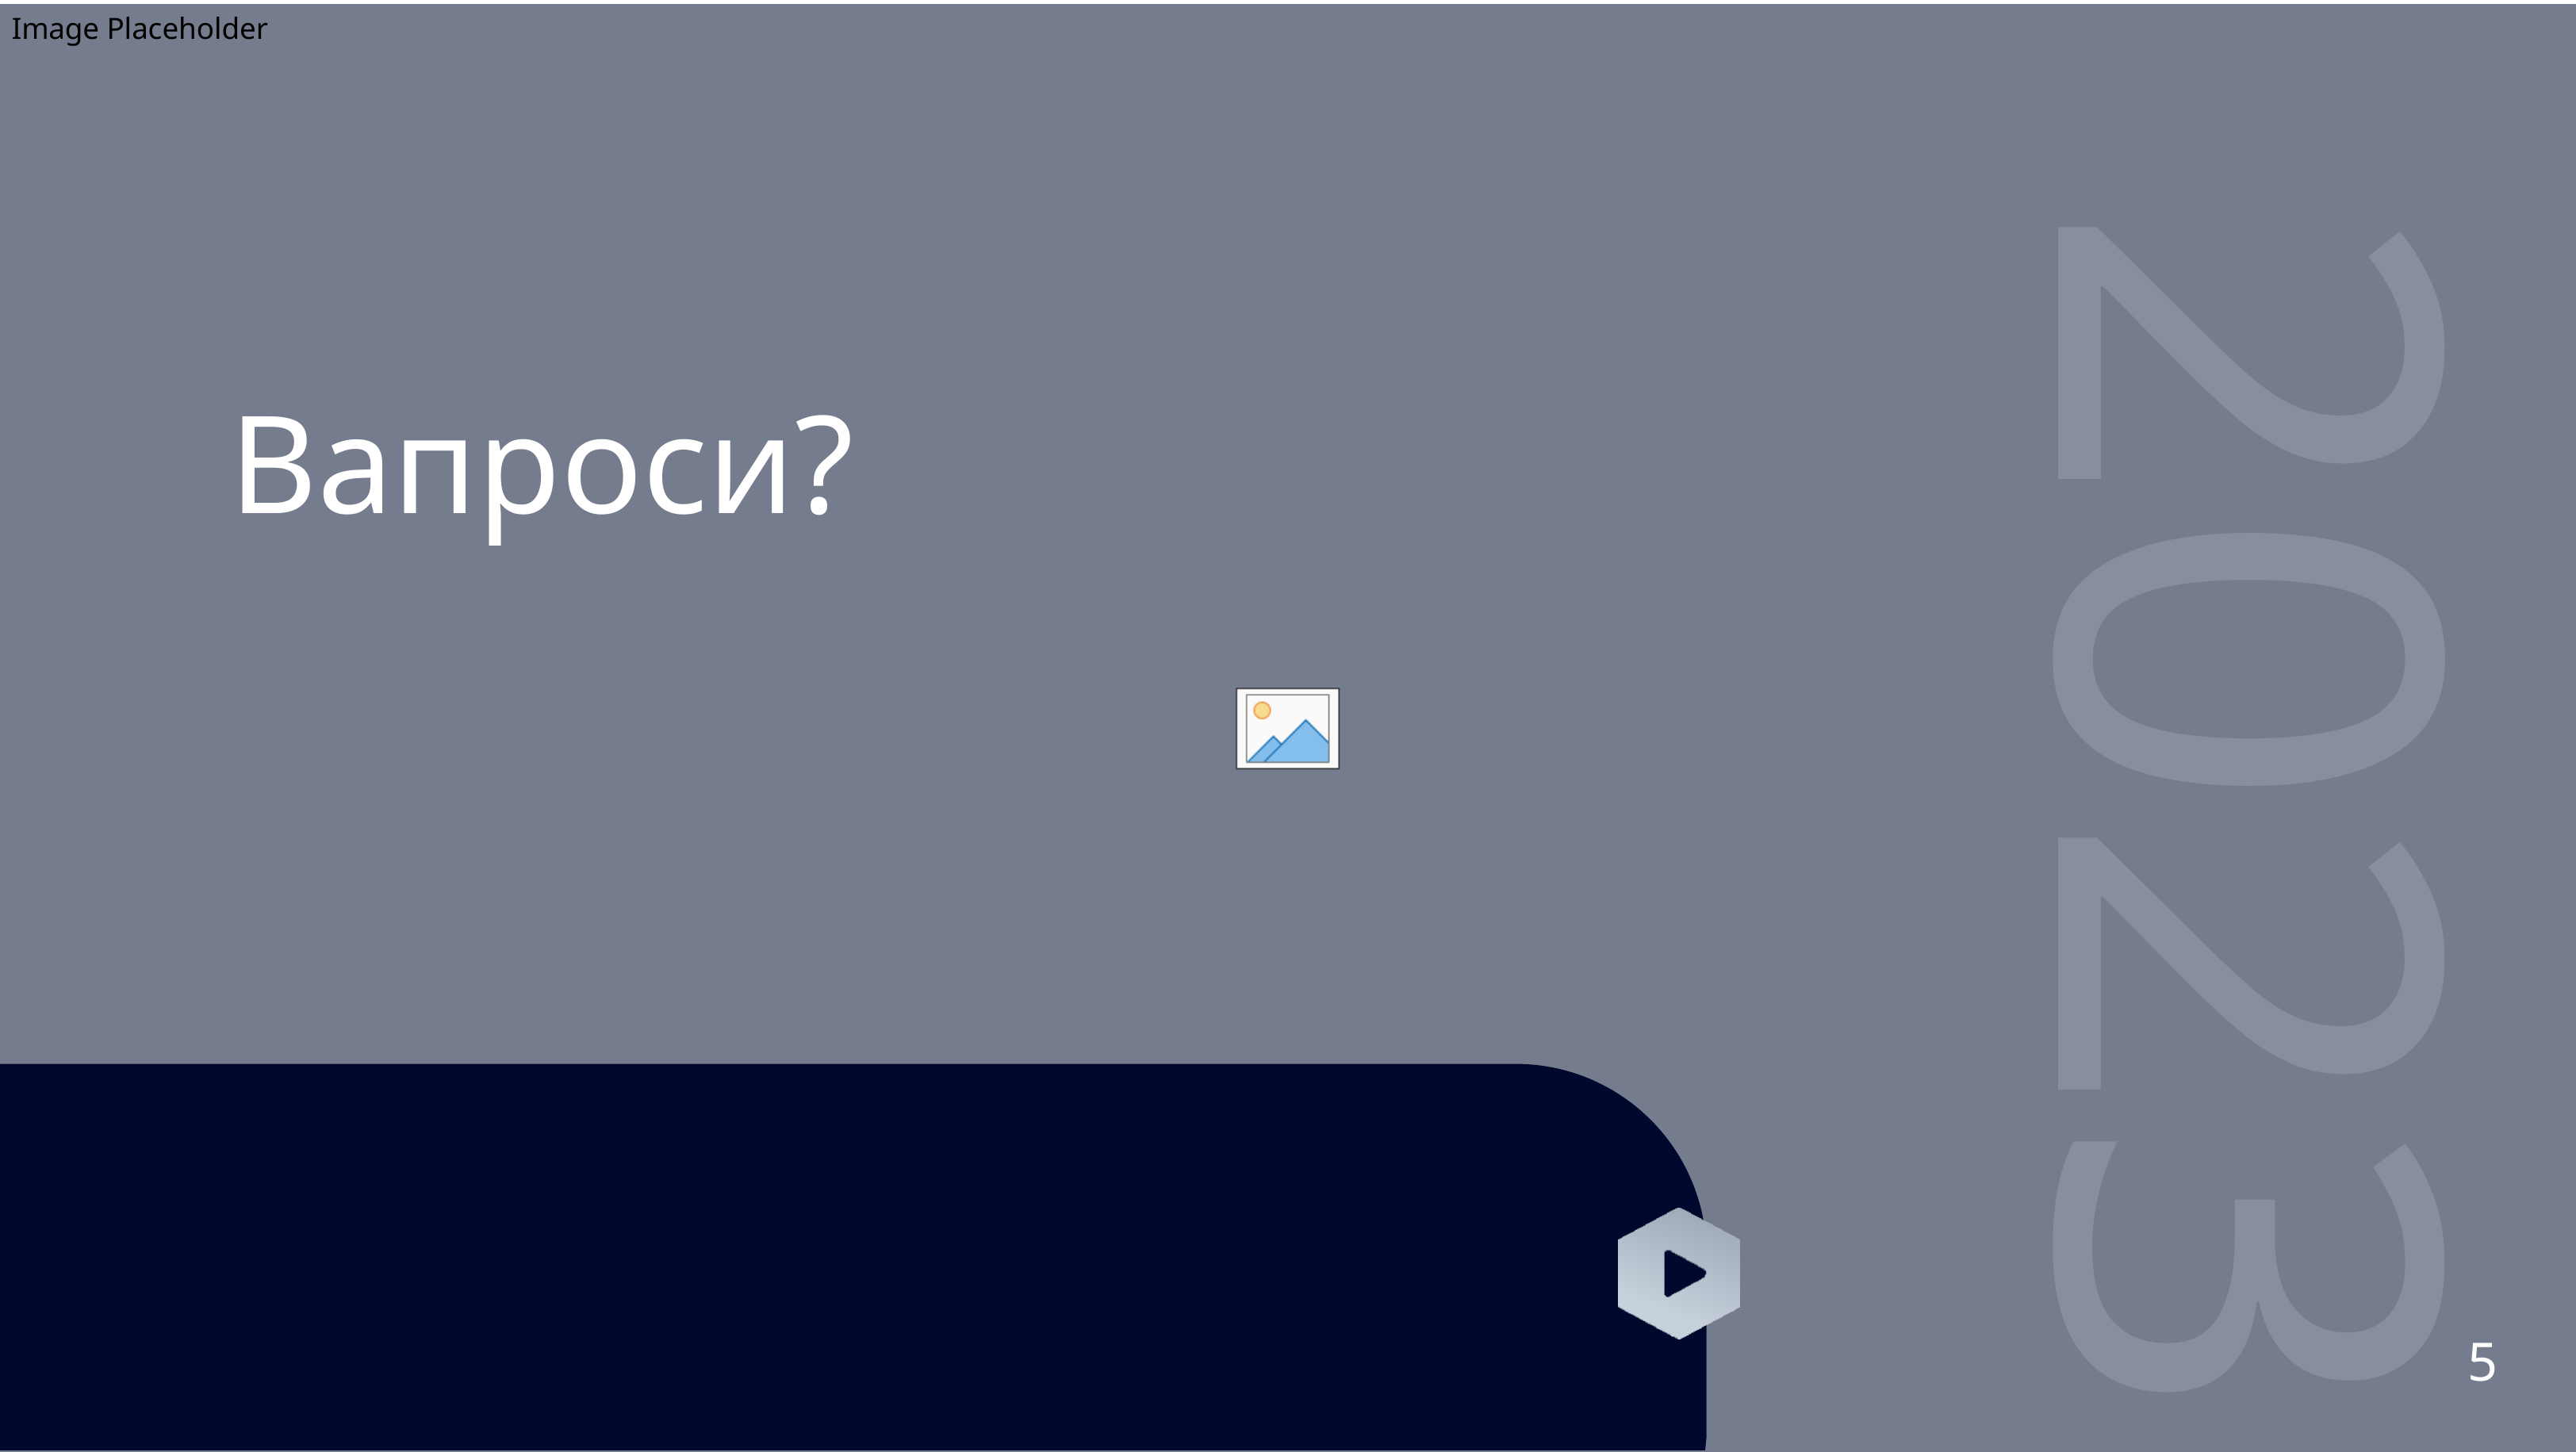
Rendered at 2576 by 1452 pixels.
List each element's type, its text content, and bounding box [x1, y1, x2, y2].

text_box 2023 [1945, 111, 2576, 1452]
picture [0, 3, 2576, 1452]
text_box <number> [2409, 1336, 2510, 1392]
text_box [0, 1063, 1707, 1450]
text_box Вапроси? [217, 385, 1333, 546]
